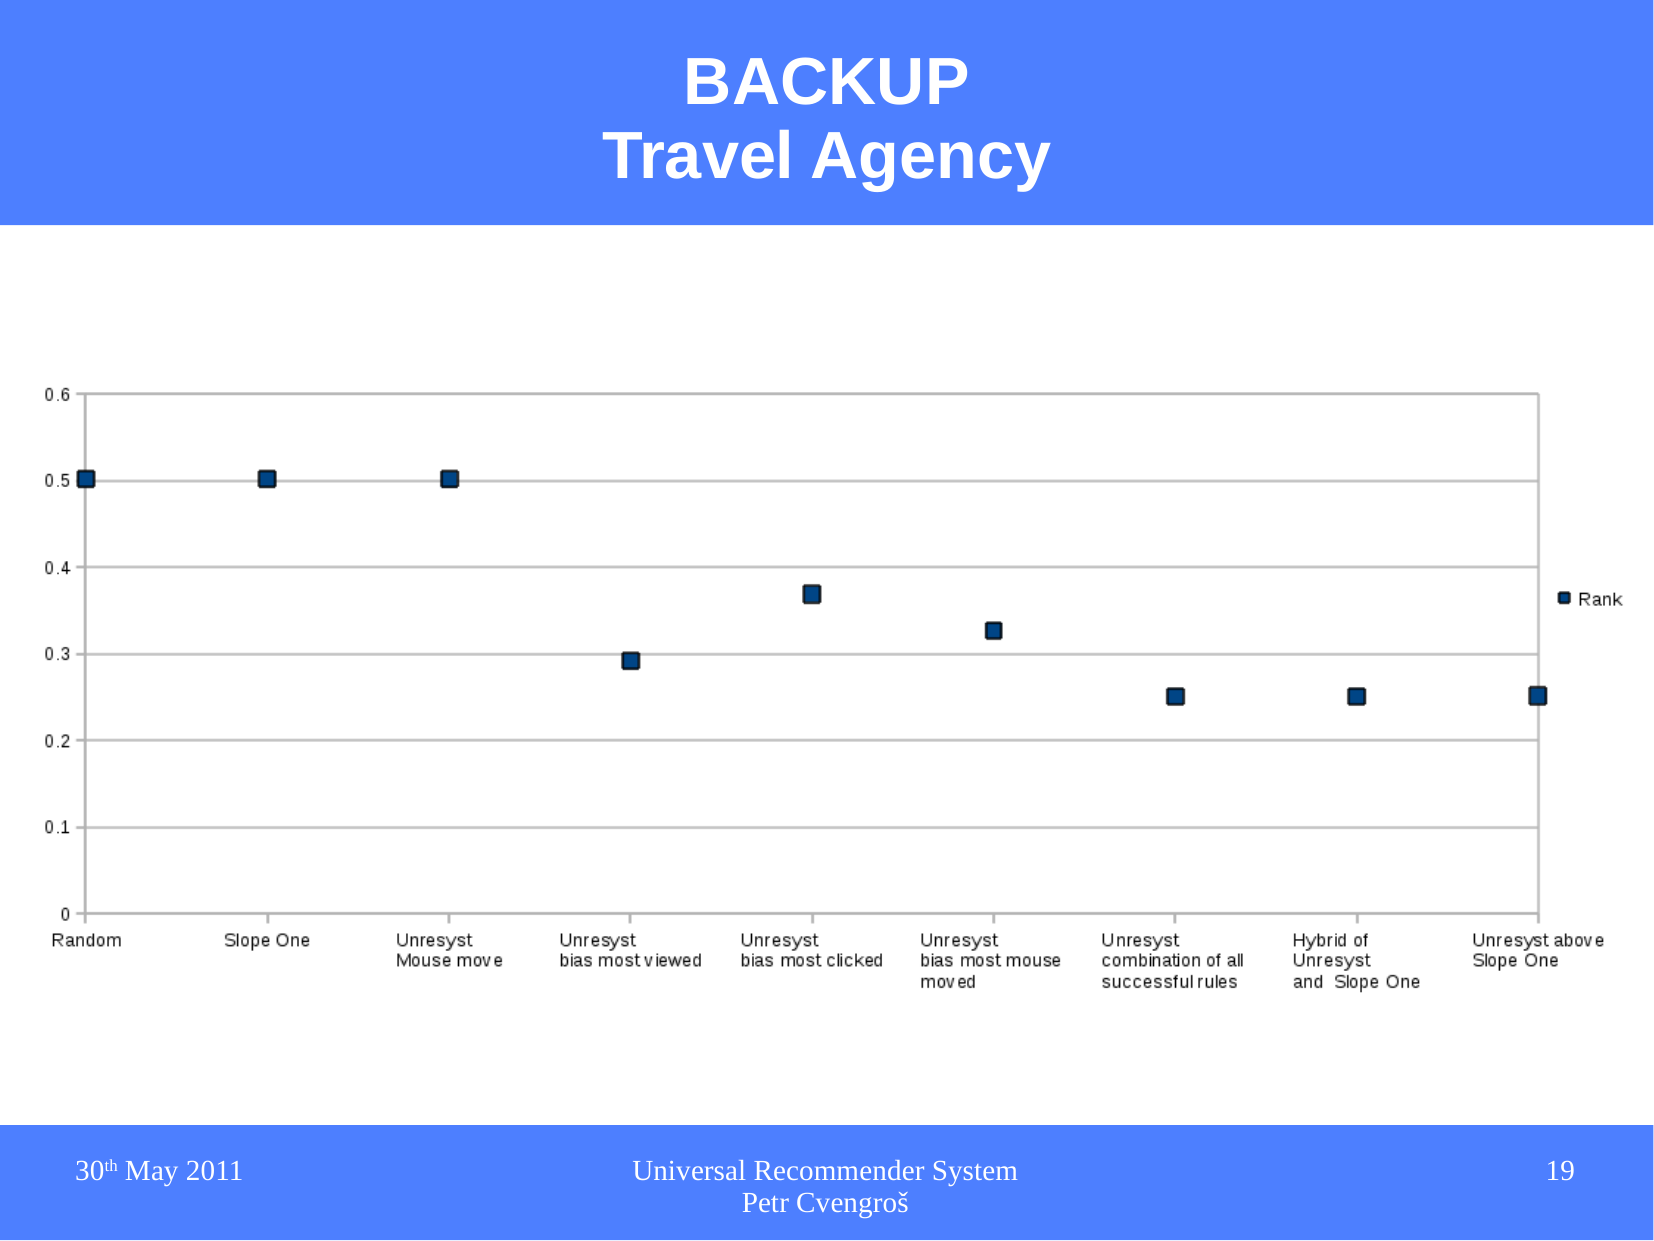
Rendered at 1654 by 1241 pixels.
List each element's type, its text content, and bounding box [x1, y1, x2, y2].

picture [31, 371, 1630, 1001]
title BACKUP Travel Agency [82, 32, 1571, 205]
